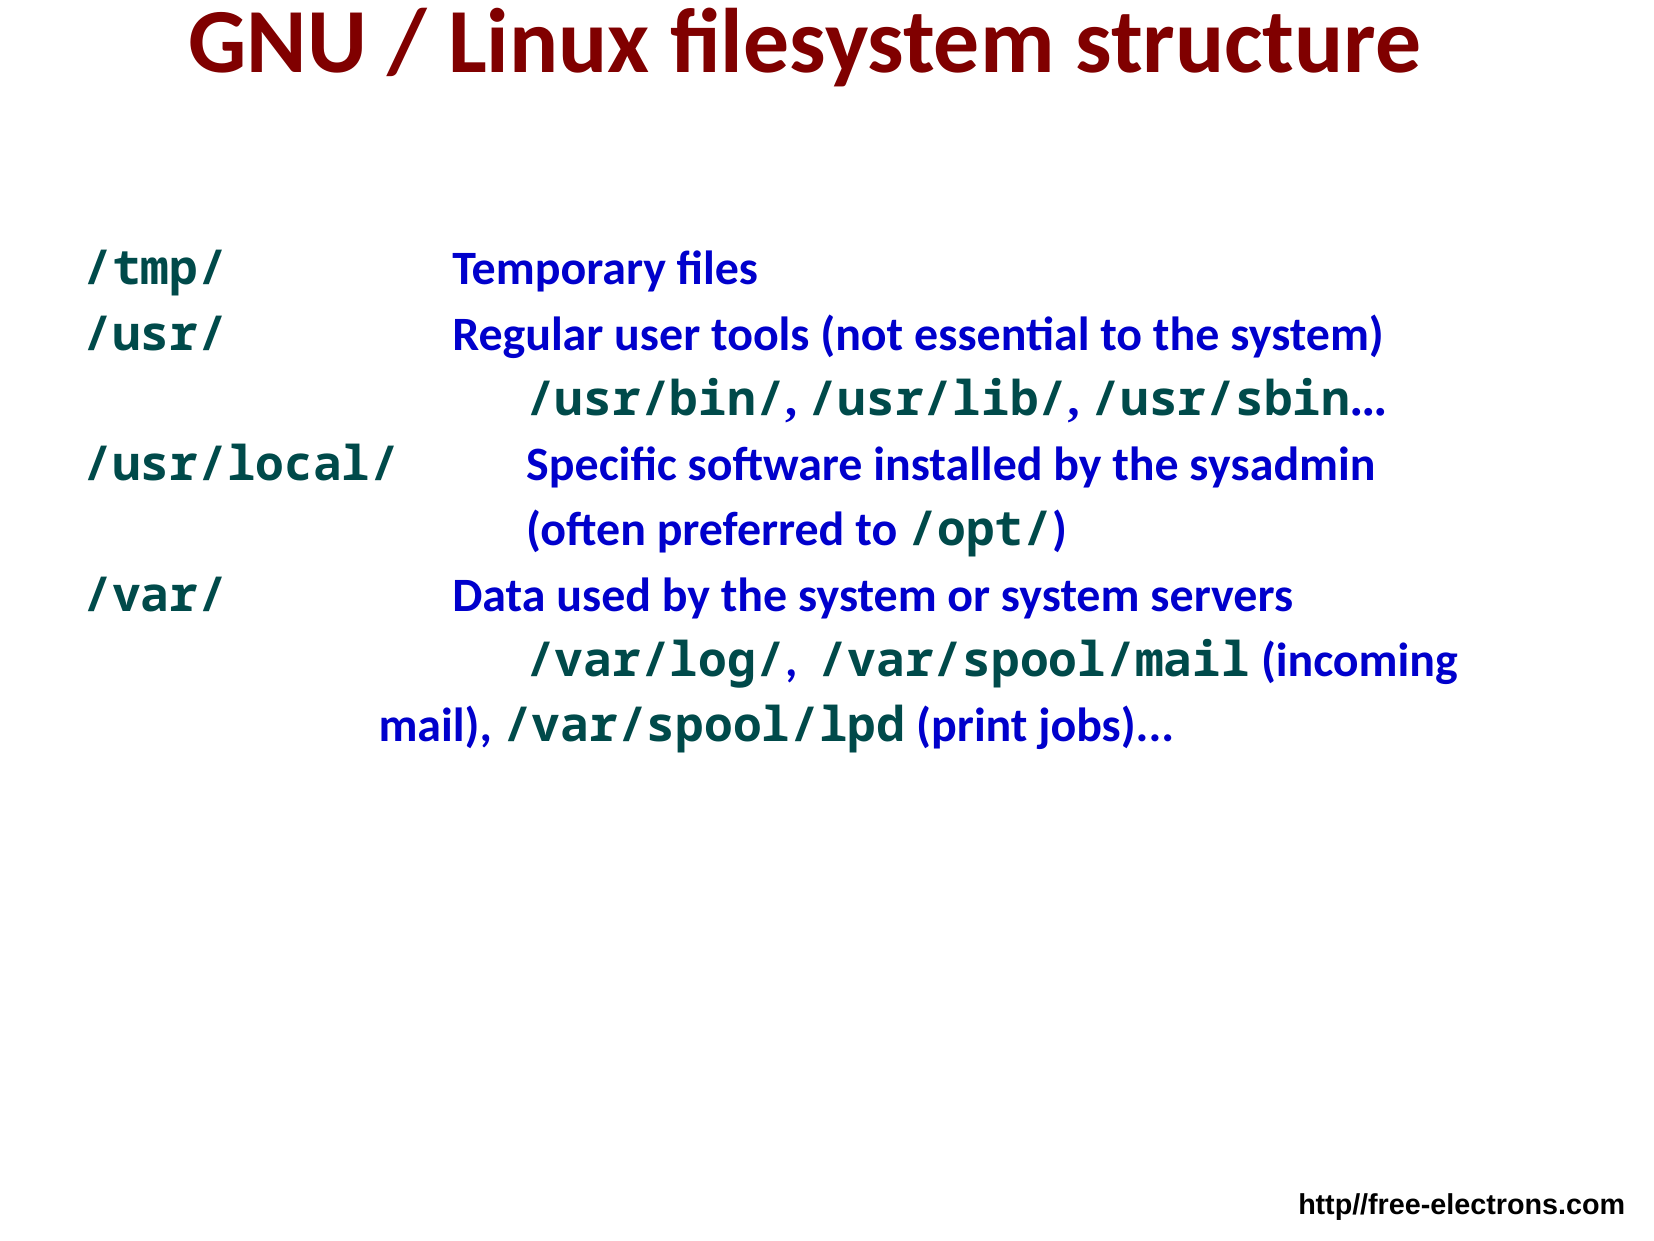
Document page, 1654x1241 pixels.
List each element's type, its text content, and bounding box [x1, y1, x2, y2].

text_box http//free-electrons.com [1275, 1181, 1641, 1241]
title GNU / Linux filesystem structure [60, 0, 1551, 157]
list /tmp/ Temporary files /usr/ Regular user tools (not essential to the system) /usr/bin/, /usr/lib/, /usr/sbin... /usr/local/ Specific software installed by the sysadmin (often preferred to /opt/) /var/ Data used by the system or system servers /var/log/, /var/spool/mail (incoming mail), /var/spool/lpd (print jobs)... [60, 233, 1579, 984]
